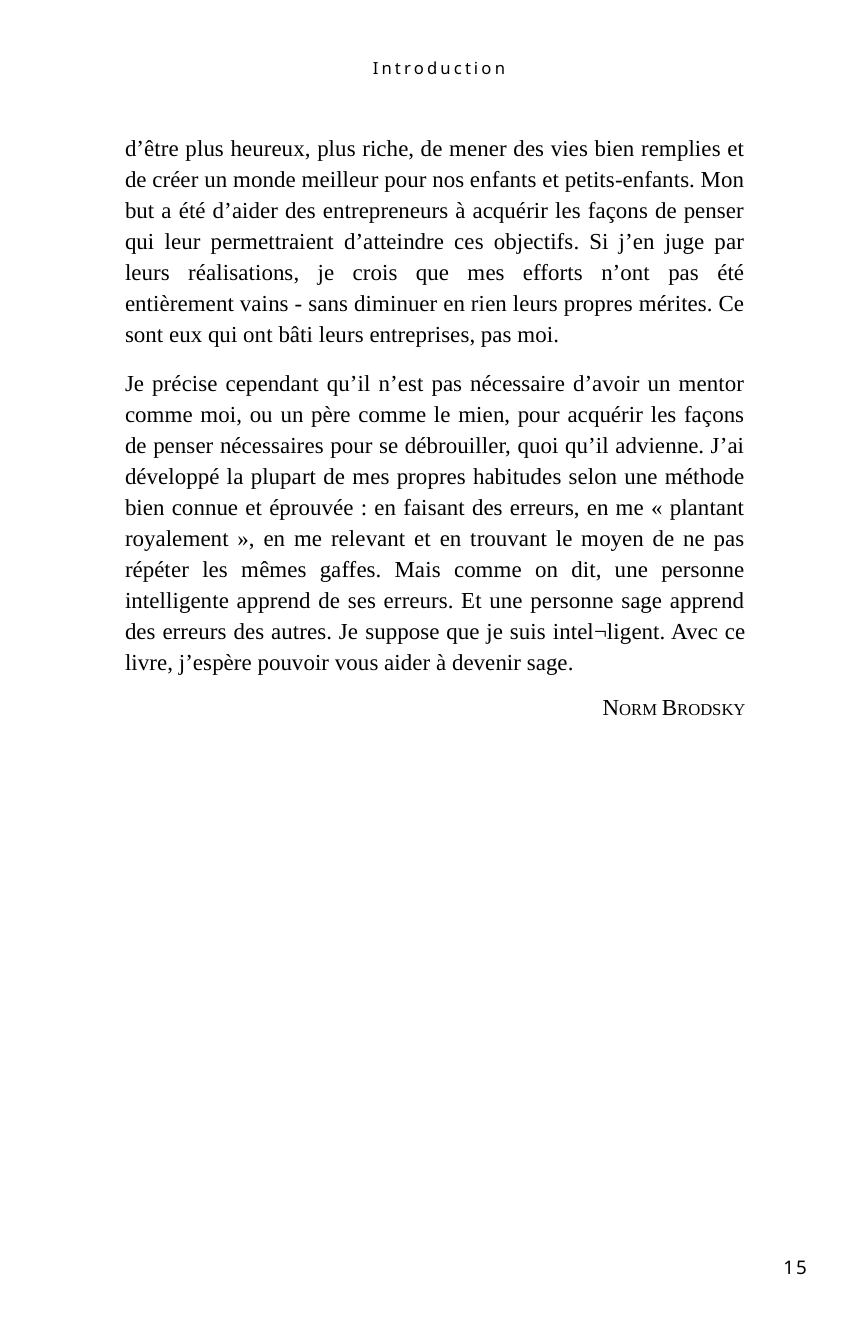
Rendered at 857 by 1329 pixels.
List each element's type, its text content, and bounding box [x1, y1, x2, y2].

text_box Introduction [373, 58, 496, 79]
text_box d’être plus heureux, plus riche, de mener des vies bien remplies et de créer un monde meilleur pour nos enfants et petits-enfants. Mon but a été d’aider des entrepreneurs à acquérir les façons de penser qui leur permettraient d’atteindre ces objectifs. Si j’en juge par leurs réalisations, je crois que mes efforts n’ont pas été entièrement vains - sans diminuer en rien leurs propres mérites. Ce sont eux qui ont bâti leurs entreprises, pas moi. Je précise cependant qu’il n’est pas nécessaire d’avoir un mentor comme moi, ou un père comme le mien, pour acquérir les façons de penser nécessaires pour se débrouiller, quoi qu’il advienne. J’ai développé la plupart de mes propres habitudes selon une méthode bien connue et éprouvée : en faisant des erreurs, en me « plantant royalement », en me relevant et en trouvant le moyen de ne pas répéter les mêmes gaffes. Mais comme on dit, une personne intelligente apprend de ses erreurs. Et une personne sage apprend des erreurs des autres. Je suppose que je suis intel¬ligent. Avec ce livre, j’espère pouvoir vous aider à devenir sage. Norm Brodsky [125, 130, 746, 746]
text_box 15 [783, 1256, 812, 1277]
